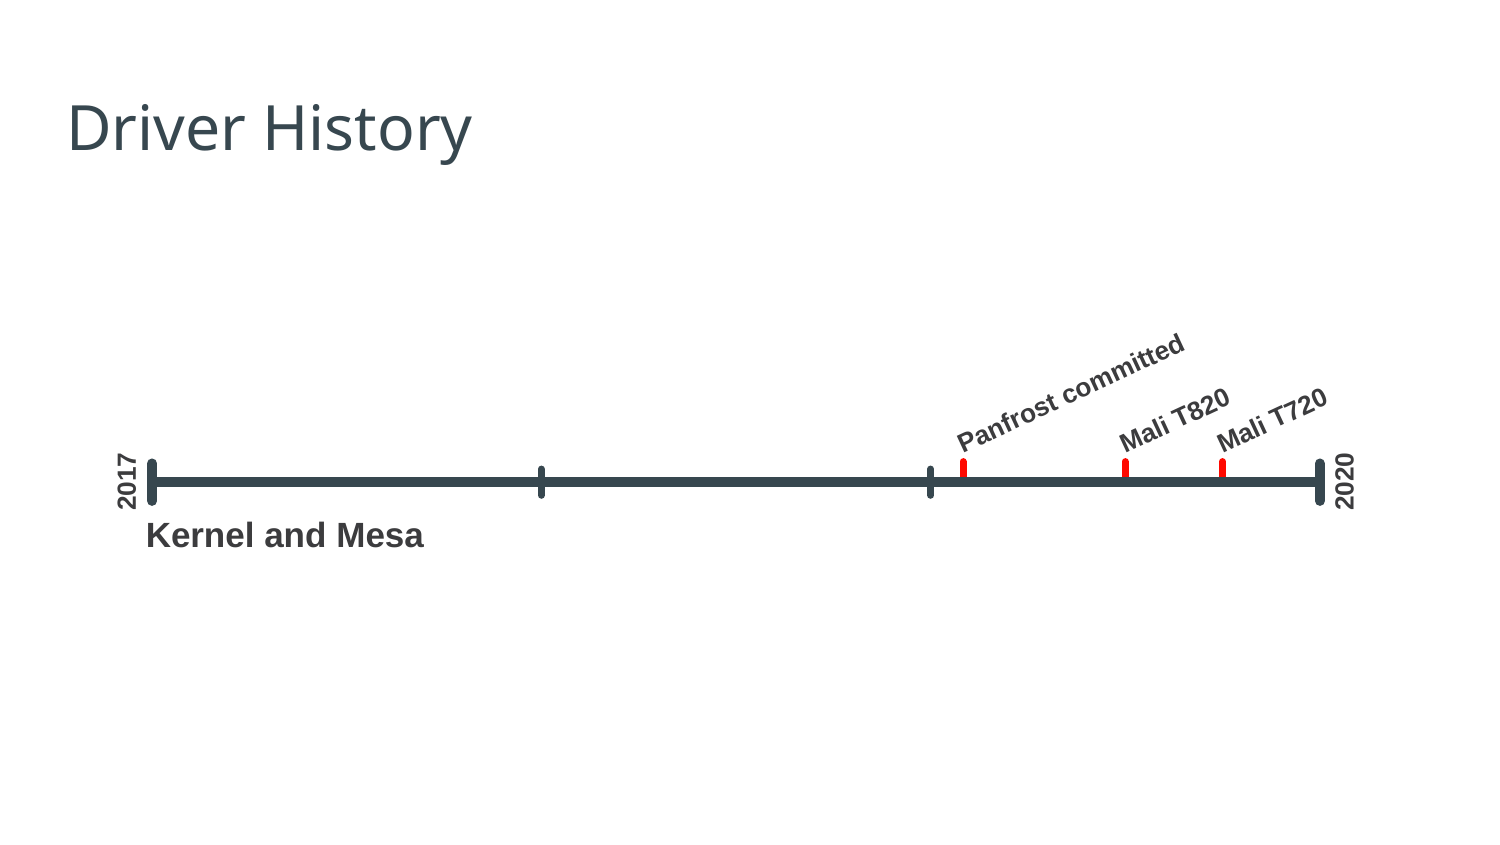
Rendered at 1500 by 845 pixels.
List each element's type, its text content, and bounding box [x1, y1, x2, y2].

picture [101, 263, 1500, 577]
title Driver History [51, 72, 1449, 167]
